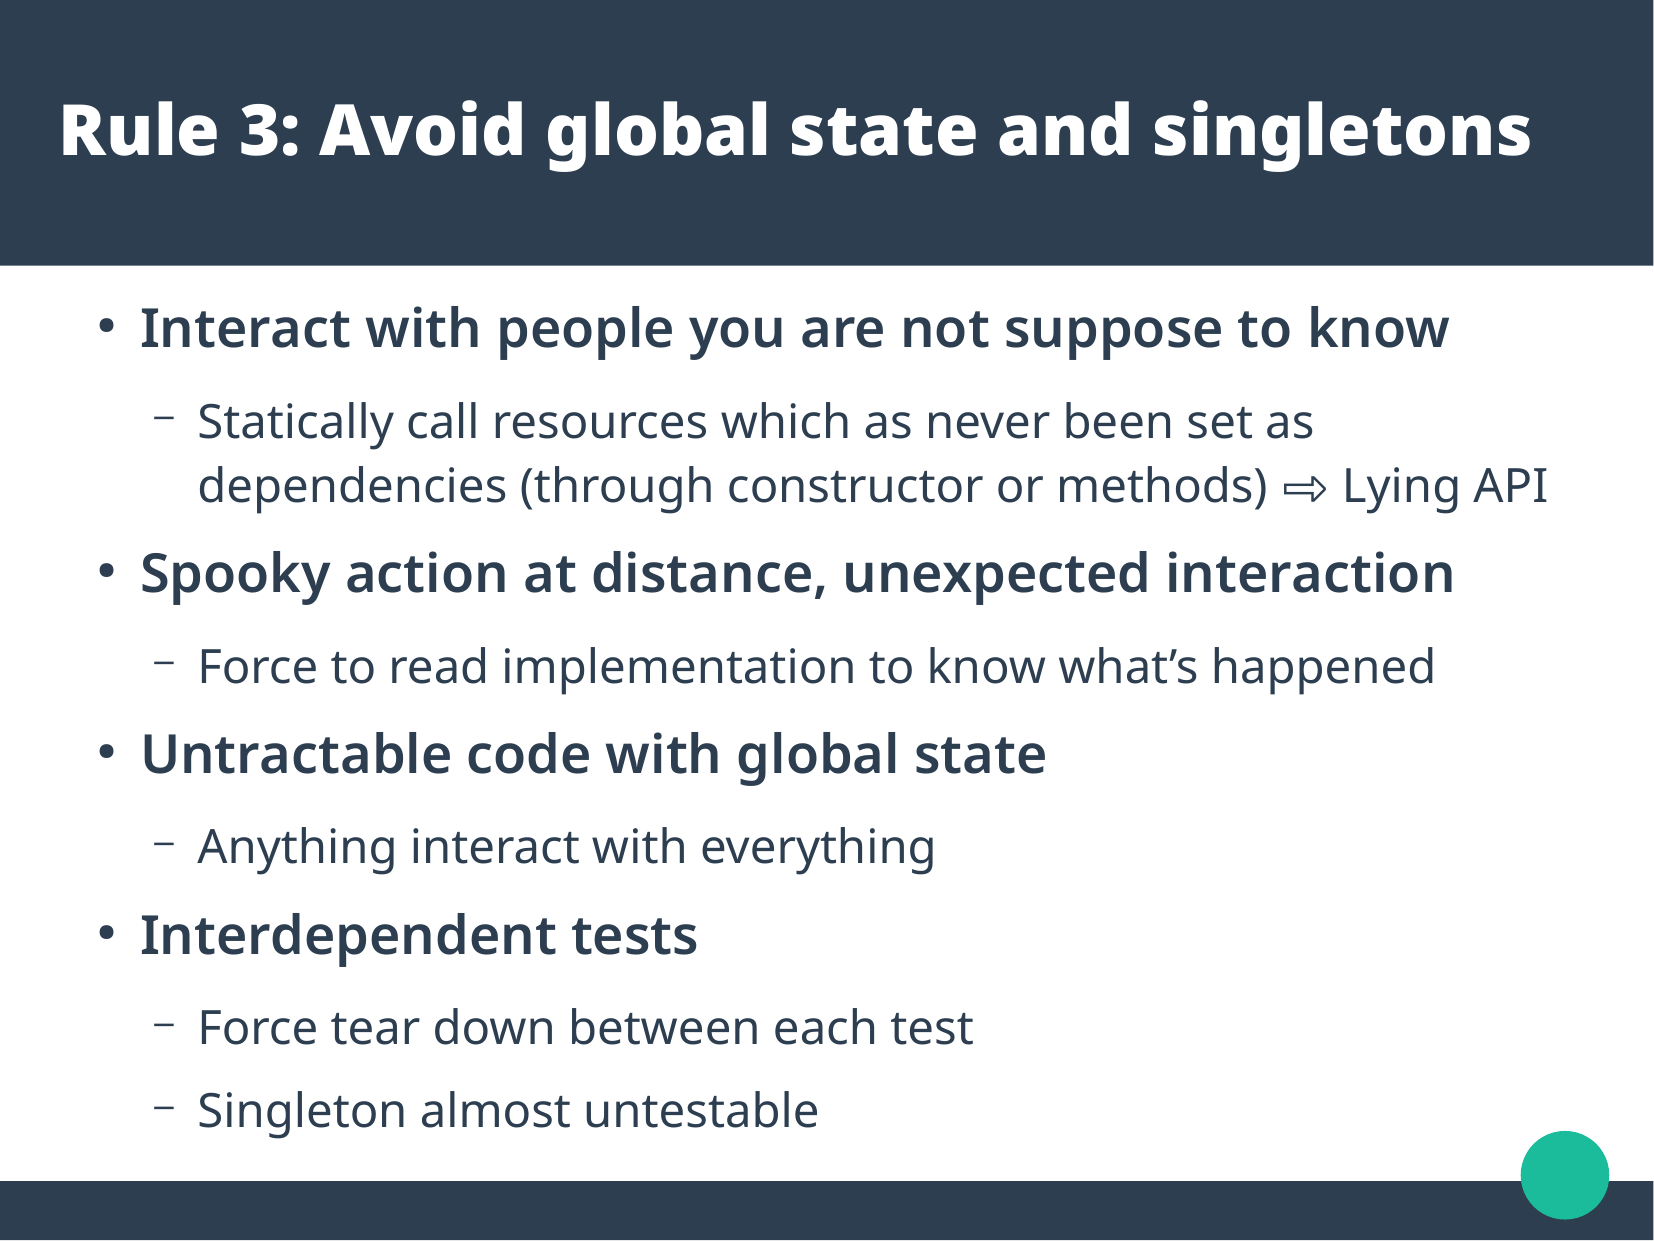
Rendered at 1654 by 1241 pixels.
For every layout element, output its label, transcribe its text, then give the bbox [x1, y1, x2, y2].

list Interact with people you are not suppose to know Statically call resources which as never been set as dependencies (through constructor or methods) ⇨ Lying API Spooky action at distance, unexpected interaction Force to read implementation to know what’s happened Untractable code with global state Anything interact with everything Interdependent tests Force tear down between each test Singleton almost untestable [82, 290, 1571, 1201]
title Rule 3: Avoid global state and singletons [59, 49, 1595, 207]
